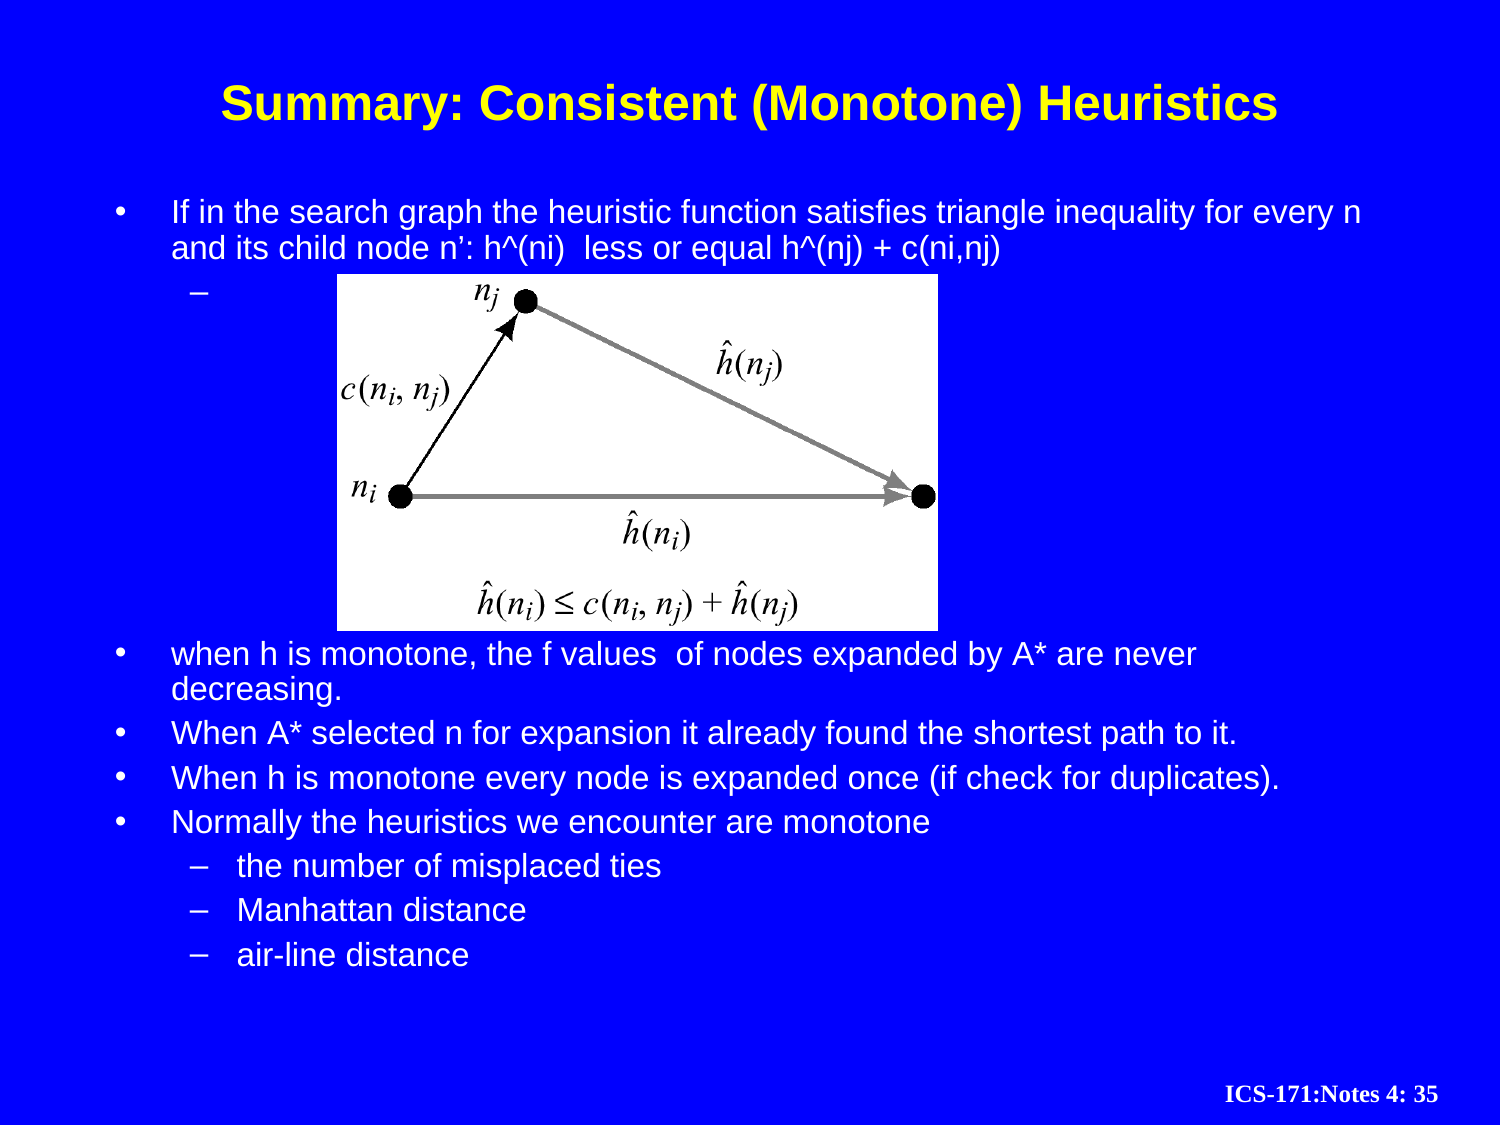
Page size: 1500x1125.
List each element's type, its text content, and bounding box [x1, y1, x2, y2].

list If in the search graph the heuristic function satisfies triangle inequality for every n and its child node n’: h^(ni) less or equal h^(nj) + c(ni,nj) when h is monotone, the f values of nodes expanded by A* are never decreasing. When A* selected n for expansion it already found the shortest path to it. When h is monotone every node is expanded once (if check for duplicates). Normally the heuristics we encounter are monotone the number of misplaced ties Manhattan distance air-line distance [99, 187, 1388, 1013]
title Summary: Consistent (Monotone) Heuristics [112, 49, 1388, 150]
picture [337, 274, 938, 631]
